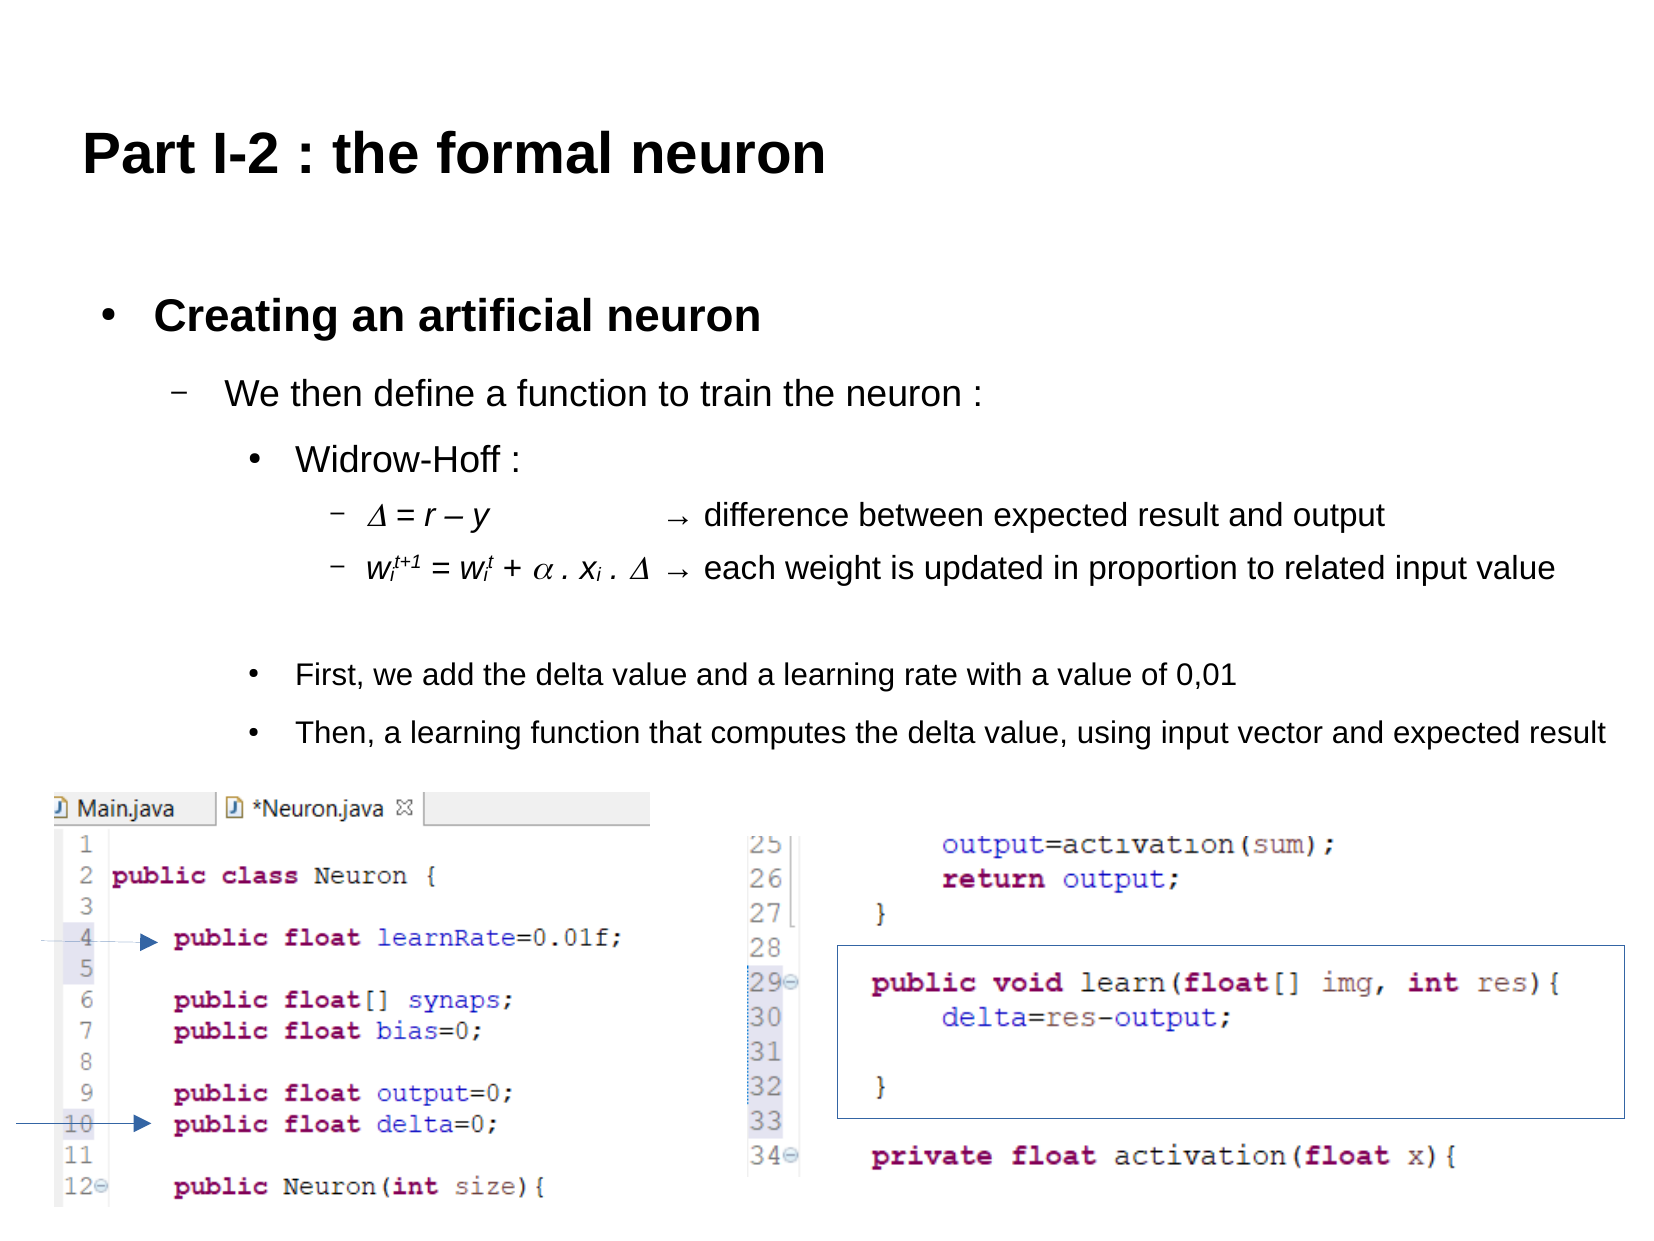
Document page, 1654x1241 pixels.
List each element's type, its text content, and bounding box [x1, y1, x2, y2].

title Part I-2 : the formal neuron [82, 49, 1571, 257]
picture [54, 792, 650, 1207]
list Creating an artificial neuron We then define a function to train the neuron : Widrow-Hoff : D = r – y → difference between expected result and output wit+1 = wit + a . xi . D → each weight is updated in proportion to related input value First, we add the delta value and a learning rate with a value of 0,01 Then, a learning function that computes the delta value, using input vector and expected result [82, 290, 1625, 1241]
picture [838, 946, 1620, 1118]
picture [747, 836, 1620, 1177]
